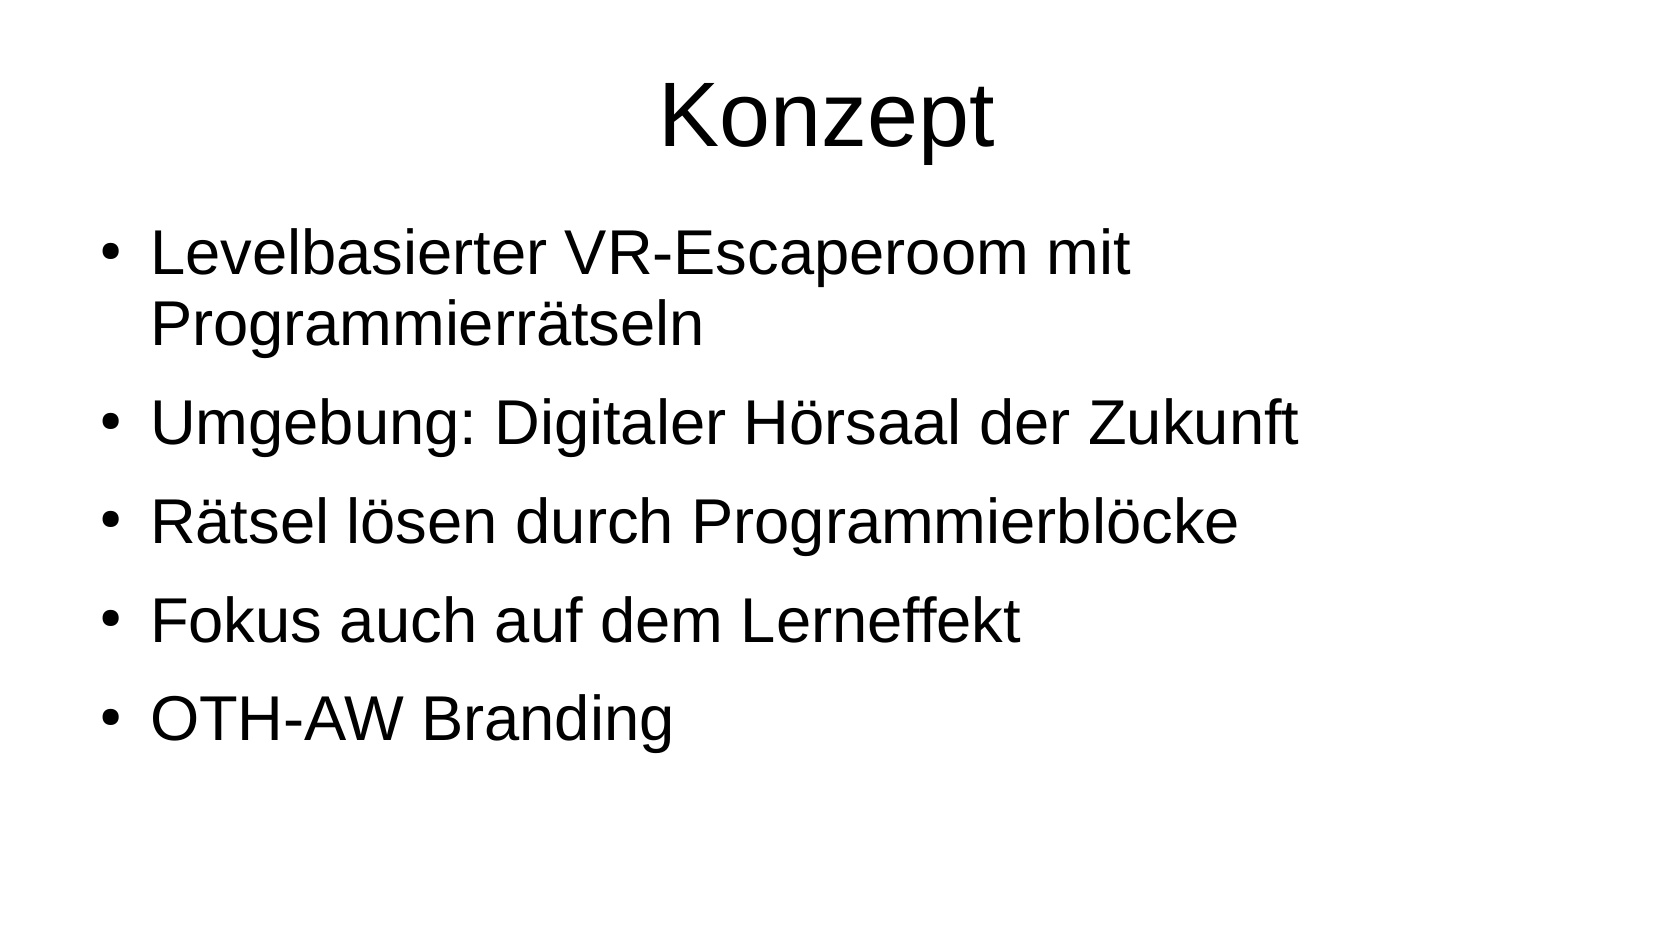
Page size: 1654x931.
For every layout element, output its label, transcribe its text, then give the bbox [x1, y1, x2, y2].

list Levelbasierter VR-Escaperoom mit Programmierrätseln Umgebung: Digitaler Hörsaal der Zukunft Rätsel lösen durch Programmierblöcke Fokus auch auf dem Lerneffekt OTH-AW Branding [82, 217, 1571, 758]
title Konzept [82, 37, 1571, 193]
